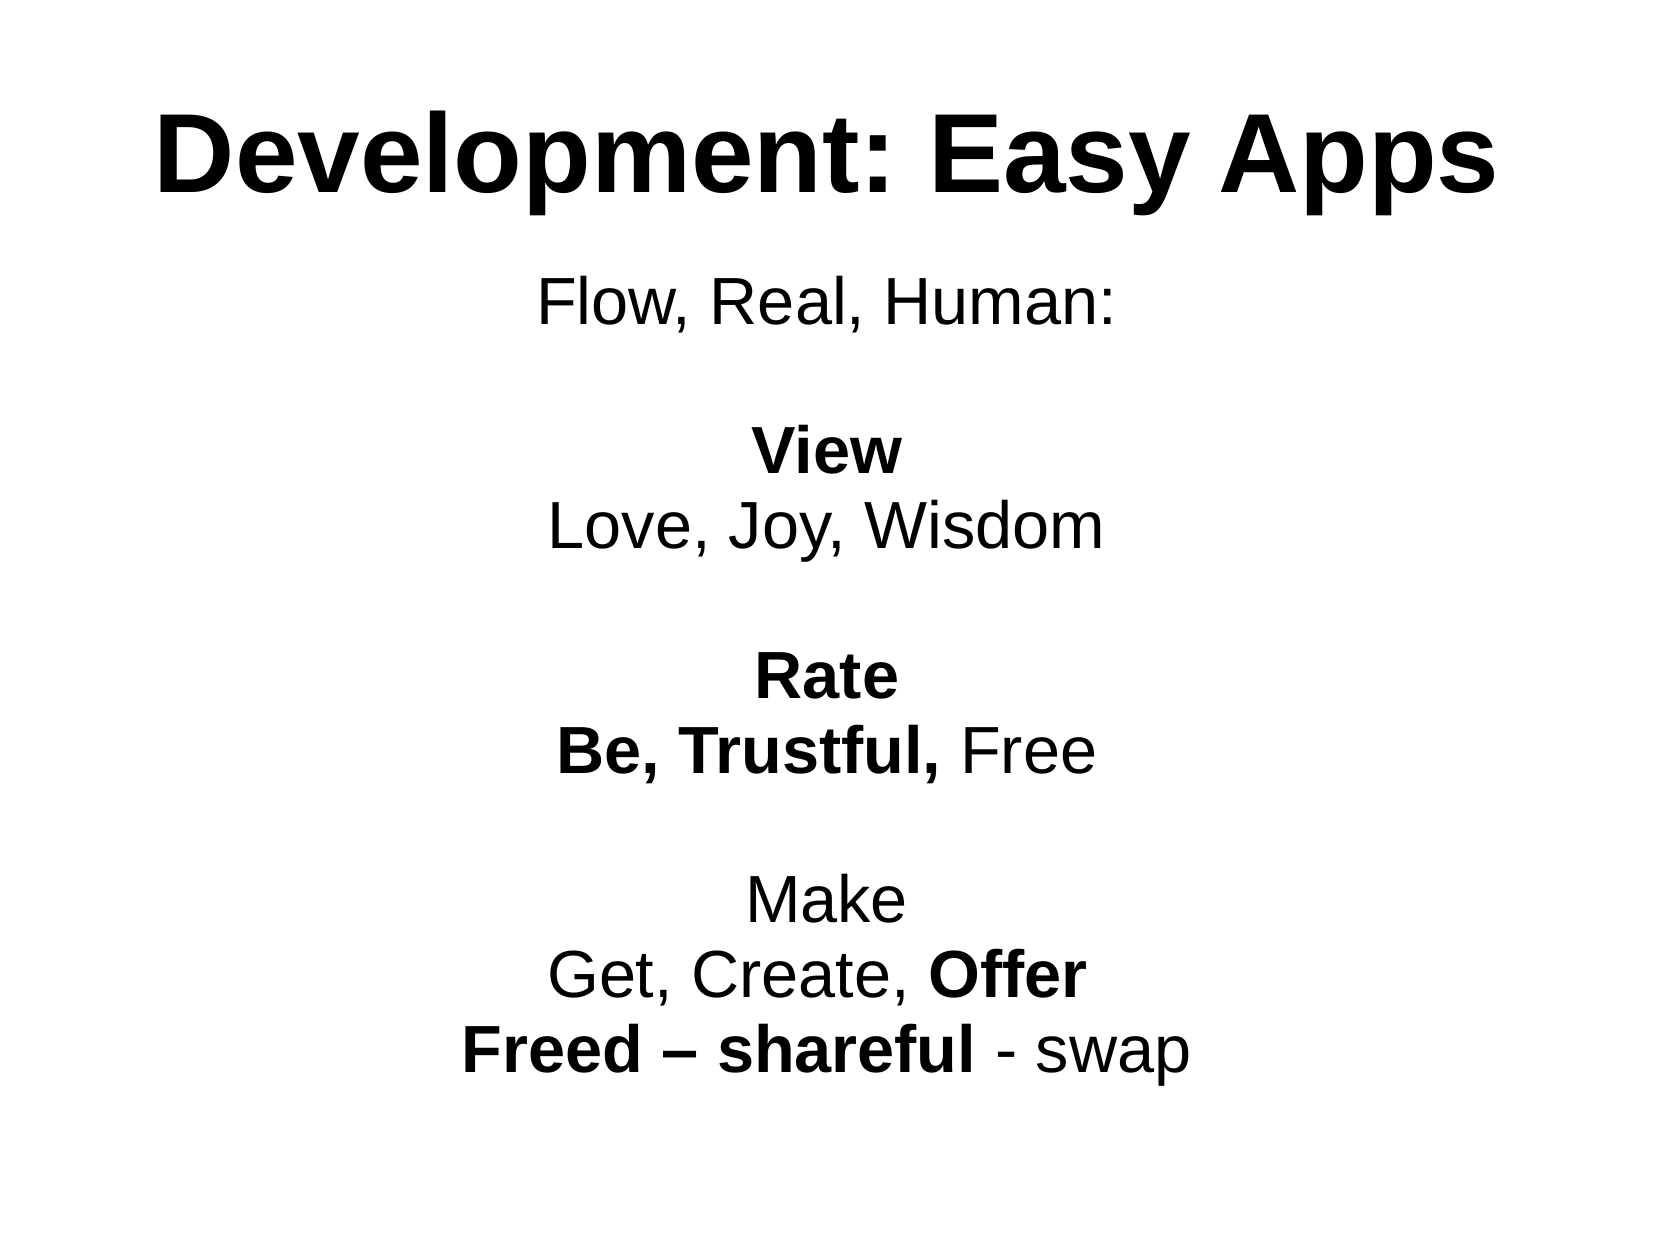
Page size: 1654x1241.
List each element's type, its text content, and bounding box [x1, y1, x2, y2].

subtitle Flow, Real, Human: View Love, Joy, Wisdom Rate Be, Trustful, Free Make Get, Create, Offer Freed – shareful - swap [82, 138, 1571, 1162]
title Development: Easy Apps [82, 49, 1571, 138]
